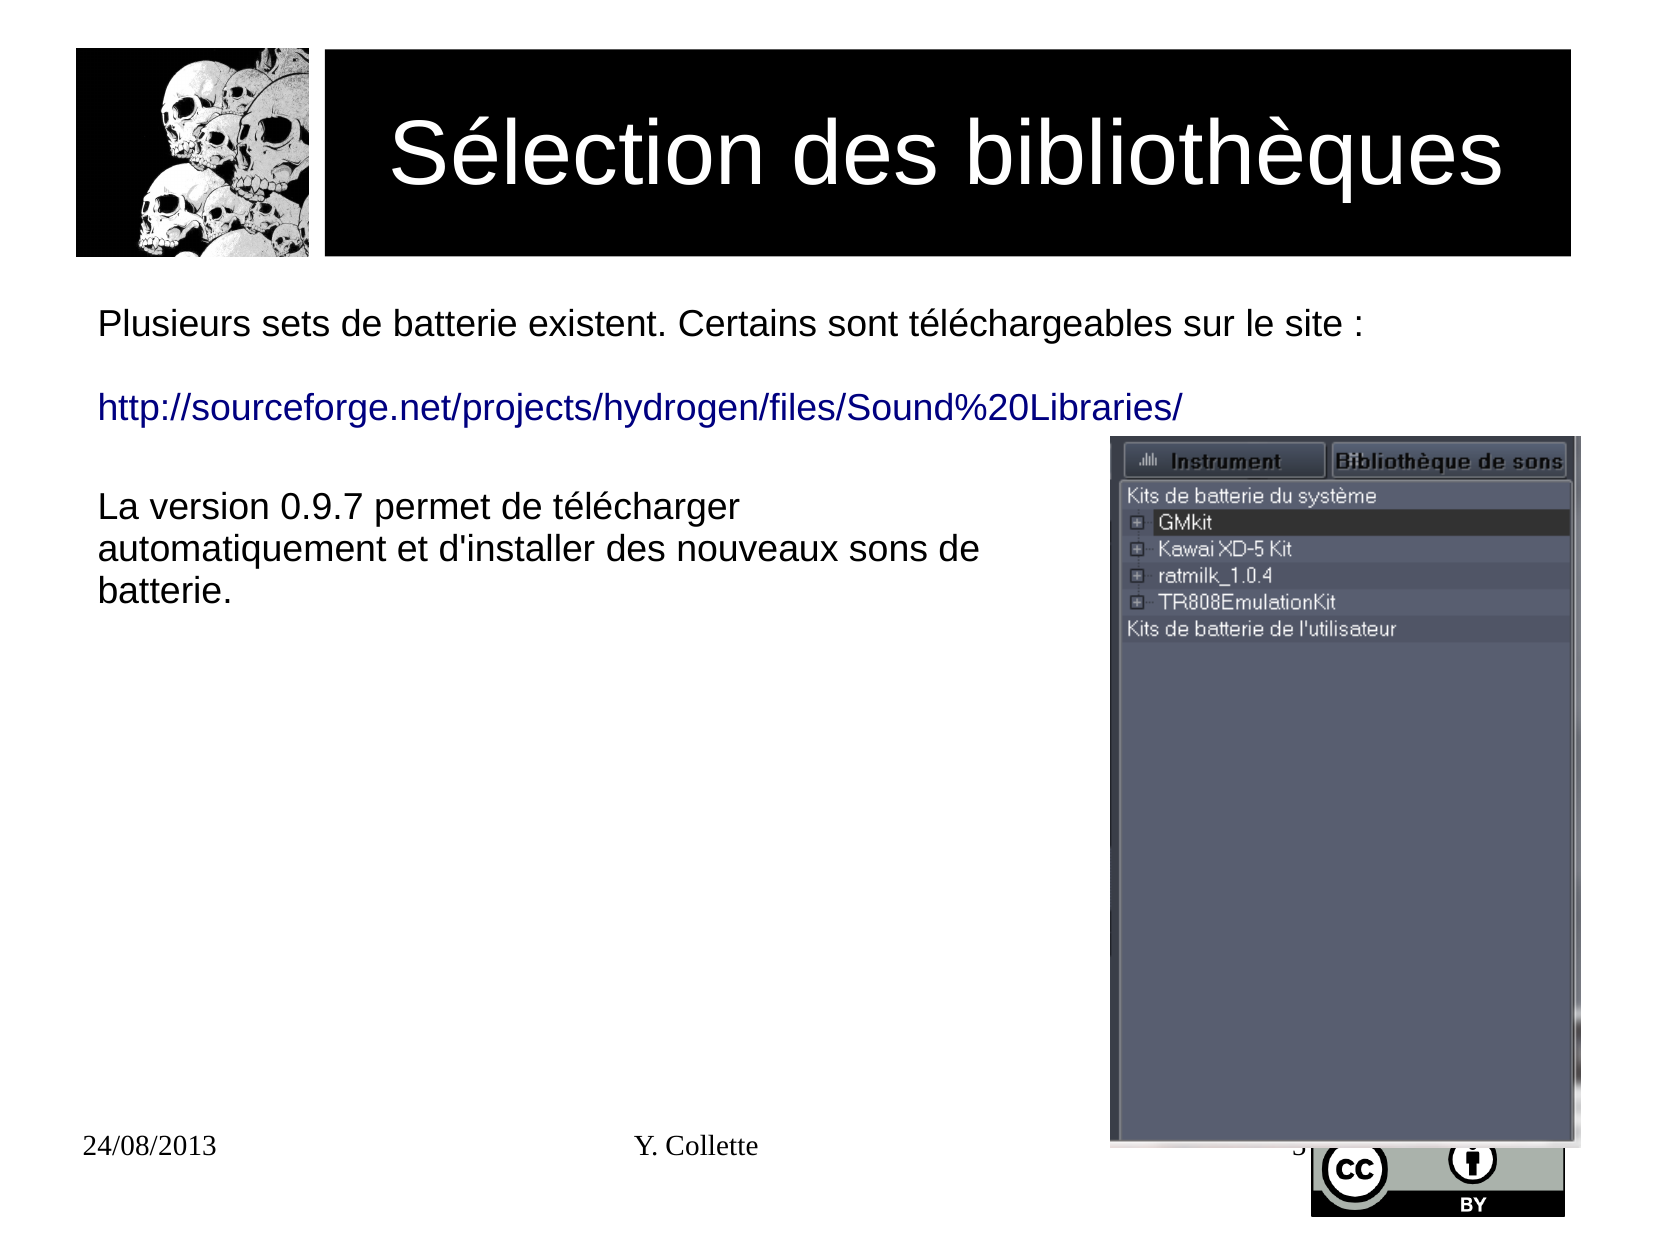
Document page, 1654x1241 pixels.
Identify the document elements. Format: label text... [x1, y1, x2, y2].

picture [76, 48, 309, 257]
title Sélection des bibliothèques [324, 49, 1571, 257]
text_box Plusieurs sets de batterie existent. Certains sont téléchargeables sur le site : http://sourceforge.net/projects/hydrogen/files/Sound%20Libraries/ [82, 295, 1394, 479]
picture [1110, 436, 1581, 1217]
text_box La version 0.9.7 permet de télécharger automatiquement et d'installer des nouveaux sons de batterie. [82, 478, 1052, 619]
